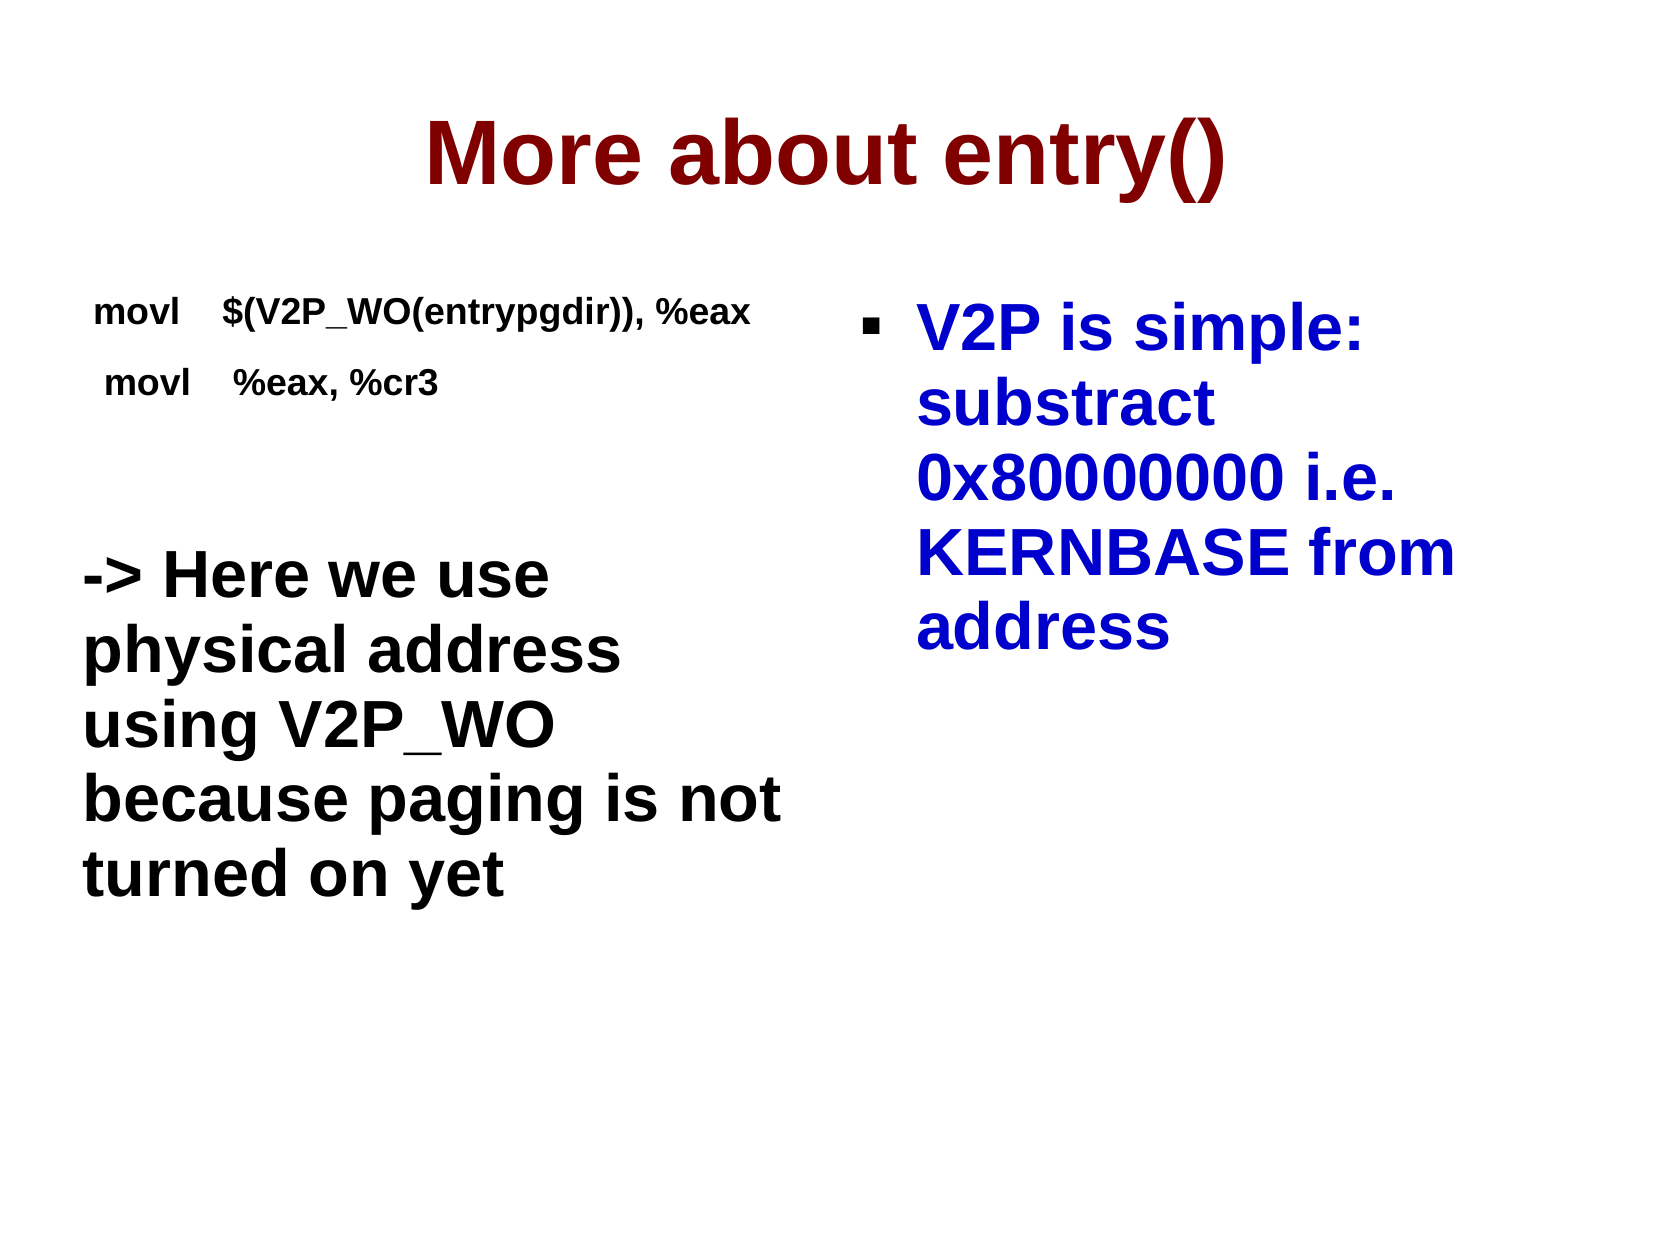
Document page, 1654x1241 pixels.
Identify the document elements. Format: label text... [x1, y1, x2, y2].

list V2P is simple: substract 0x80000000 i.e. KERNBASE from address [845, 290, 1572, 1010]
list movl $(V2P_WO(entrypgdir)), %eax movl %eax, %cr3 -> Here we use physical address using V2P_WO because paging is not turned on yet [82, 290, 809, 1010]
title More about entry() [82, 49, 1571, 257]
